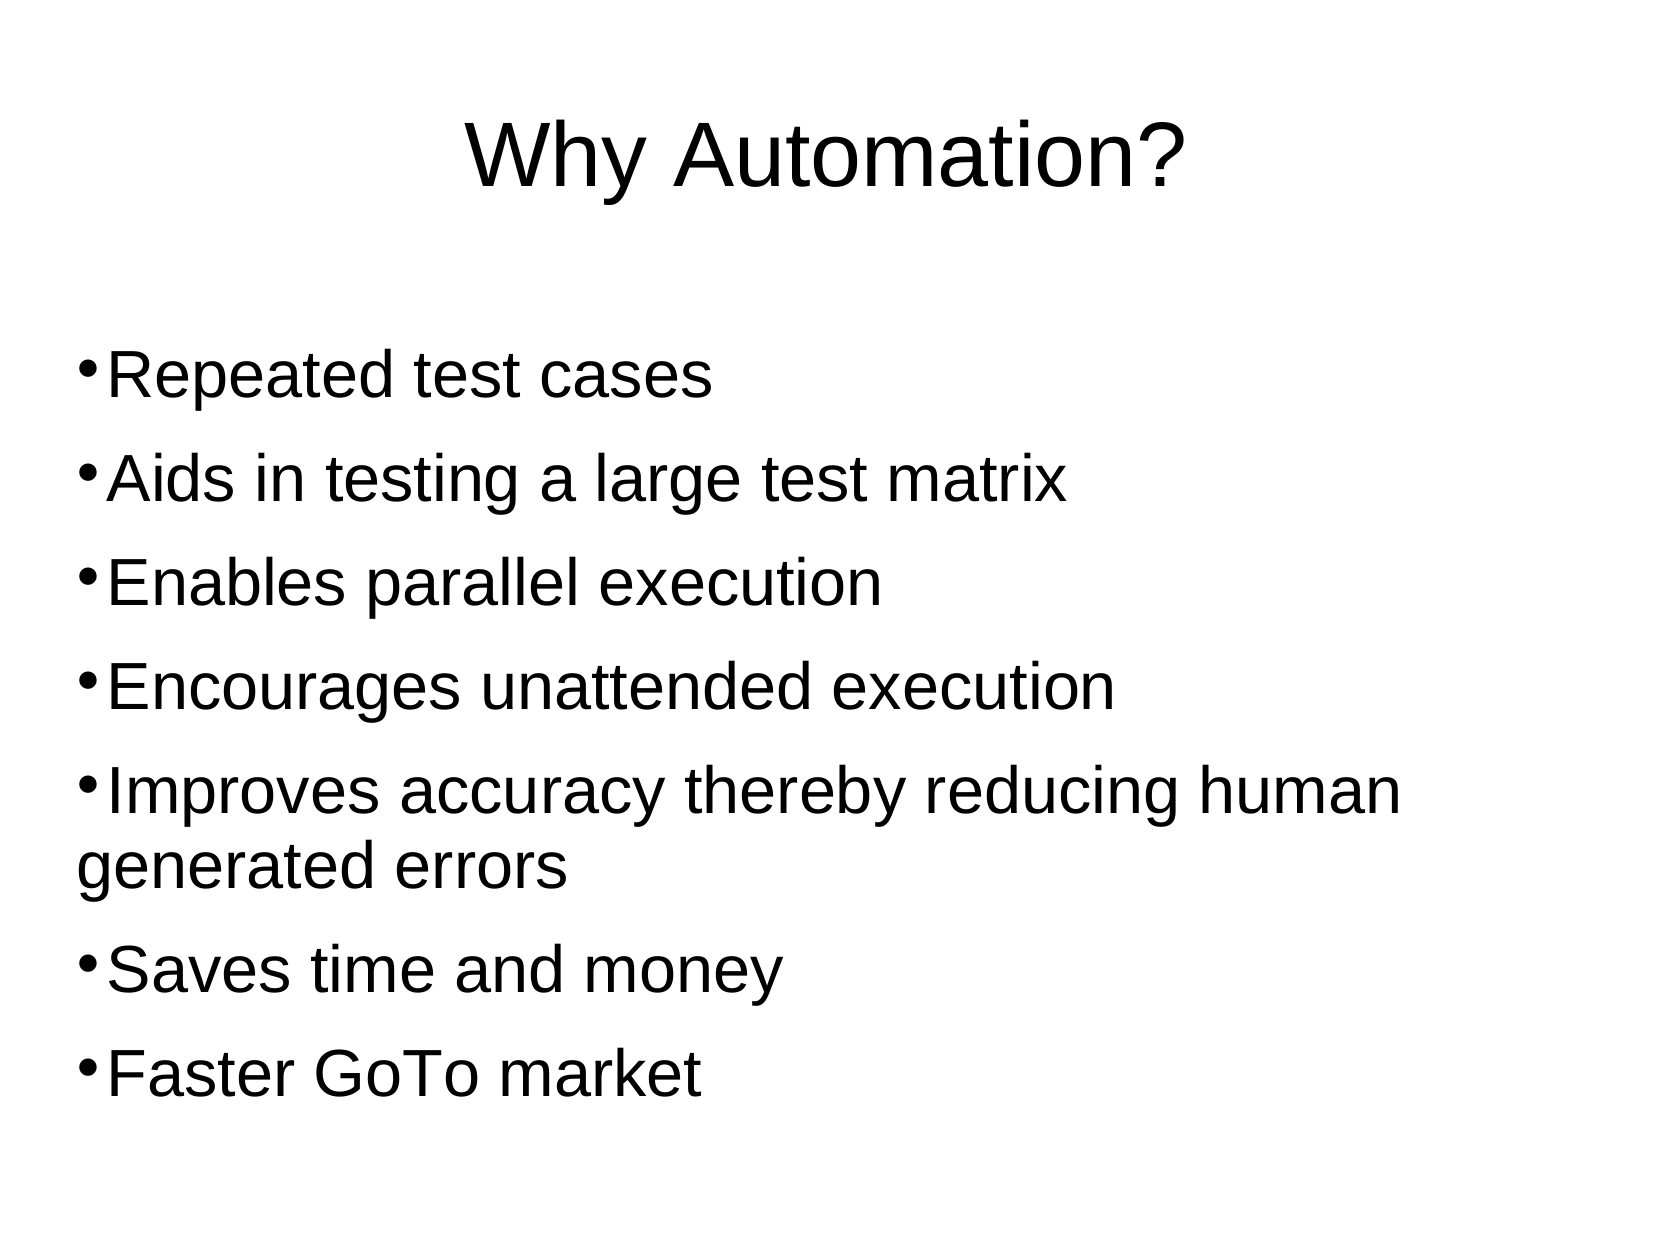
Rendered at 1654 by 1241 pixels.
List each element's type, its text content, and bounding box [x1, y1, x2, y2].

list Repeated test cases Aids in testing a large test matrix Enables parallel execution Encourages unattended execution Improves accuracy thereby reducing human generated errors Saves time and money Faster GoTo market [76, 333, 1565, 1152]
title Why Automation? [82, 49, 1571, 257]
